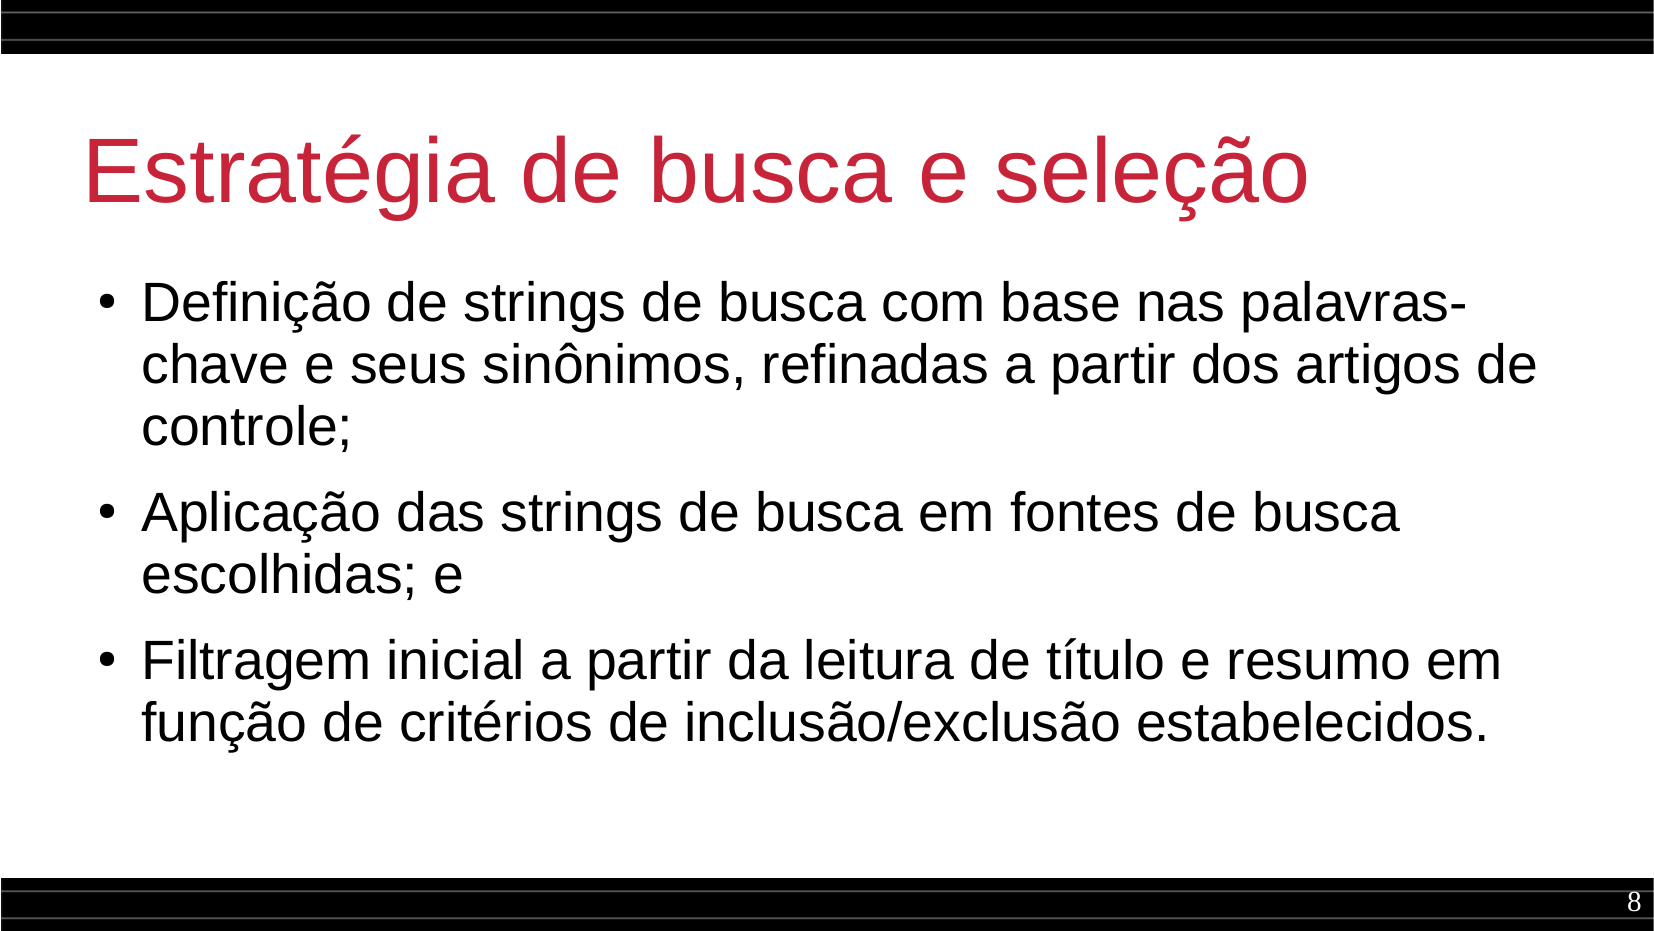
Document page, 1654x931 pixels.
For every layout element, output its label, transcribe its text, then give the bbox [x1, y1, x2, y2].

picture [1, 878, 1654, 931]
picture [1, 0, 1654, 54]
list Definição de strings de busca com base nas palavras-chave e seus sinônimos, refinadas a partir dos artigos de controle; Aplicação das strings de busca em fontes de busca escolhidas; e Filtragem inicial a partir da leitura de título e resumo em função de critérios de inclusão/exclusão estabelecidos. [82, 271, 1571, 758]
title Estratégia de busca e seleção [82, 92, 1571, 249]
